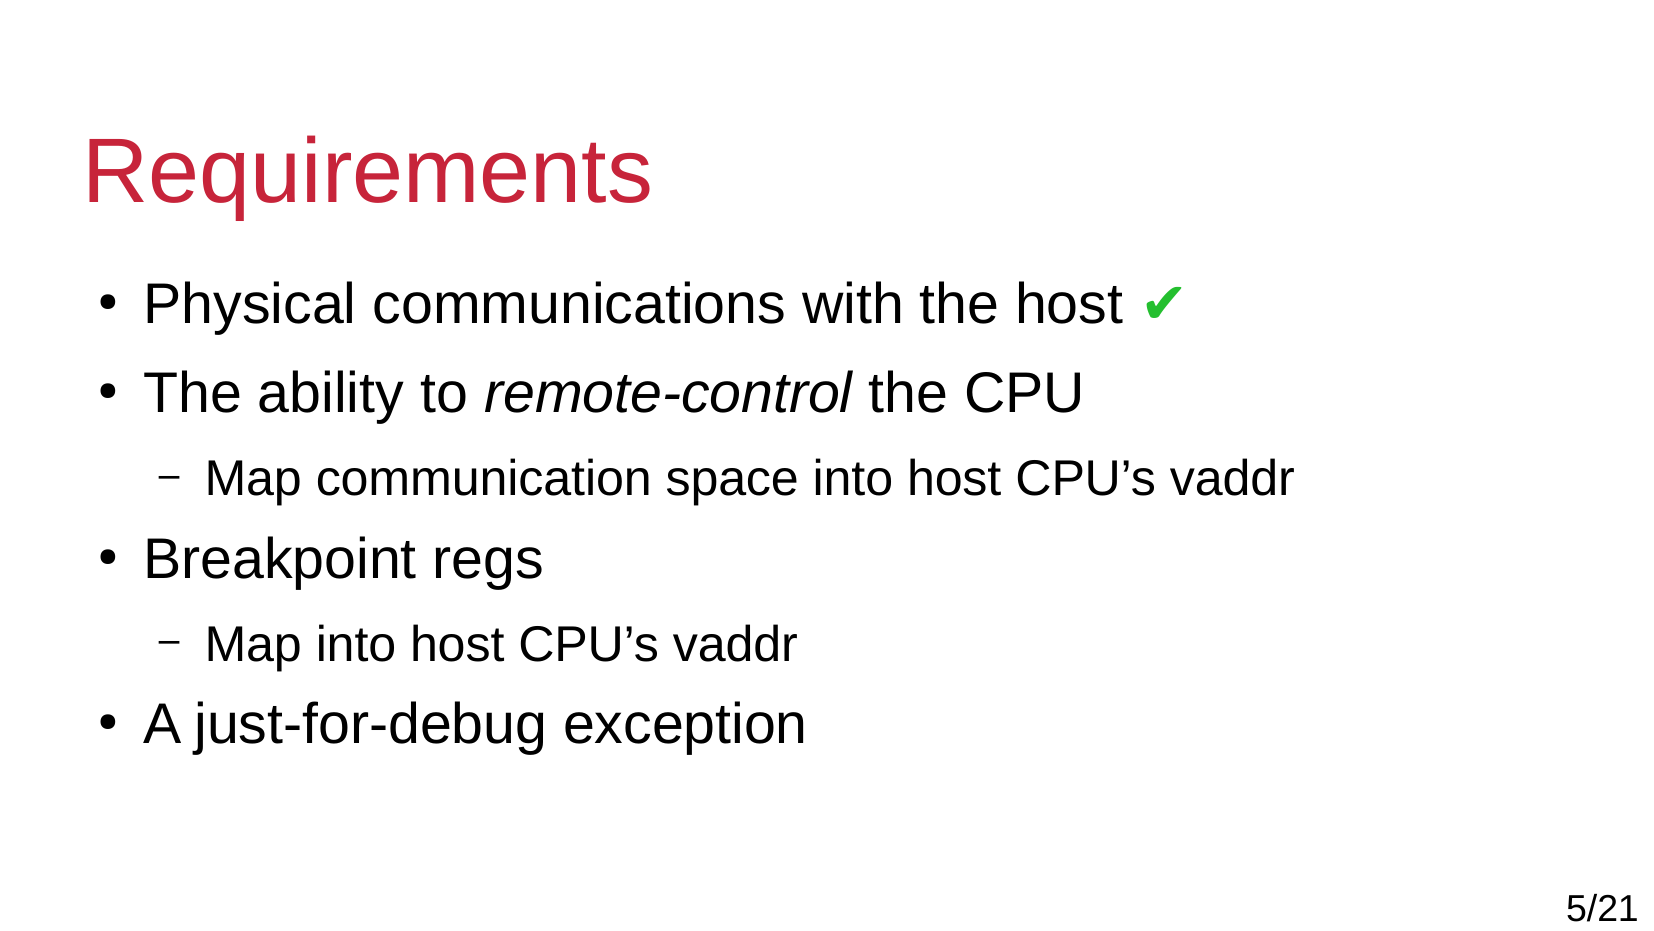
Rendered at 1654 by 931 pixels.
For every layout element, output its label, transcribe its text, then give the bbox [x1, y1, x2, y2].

title Requirements [82, 92, 1571, 249]
list Physical communications with the host ✔ The ability to remote-control the CPU Map communication space into host CPU’s vaddr Breakpoint regs Map into host CPU’s vaddr A just-for-debug exception [82, 271, 1571, 758]
